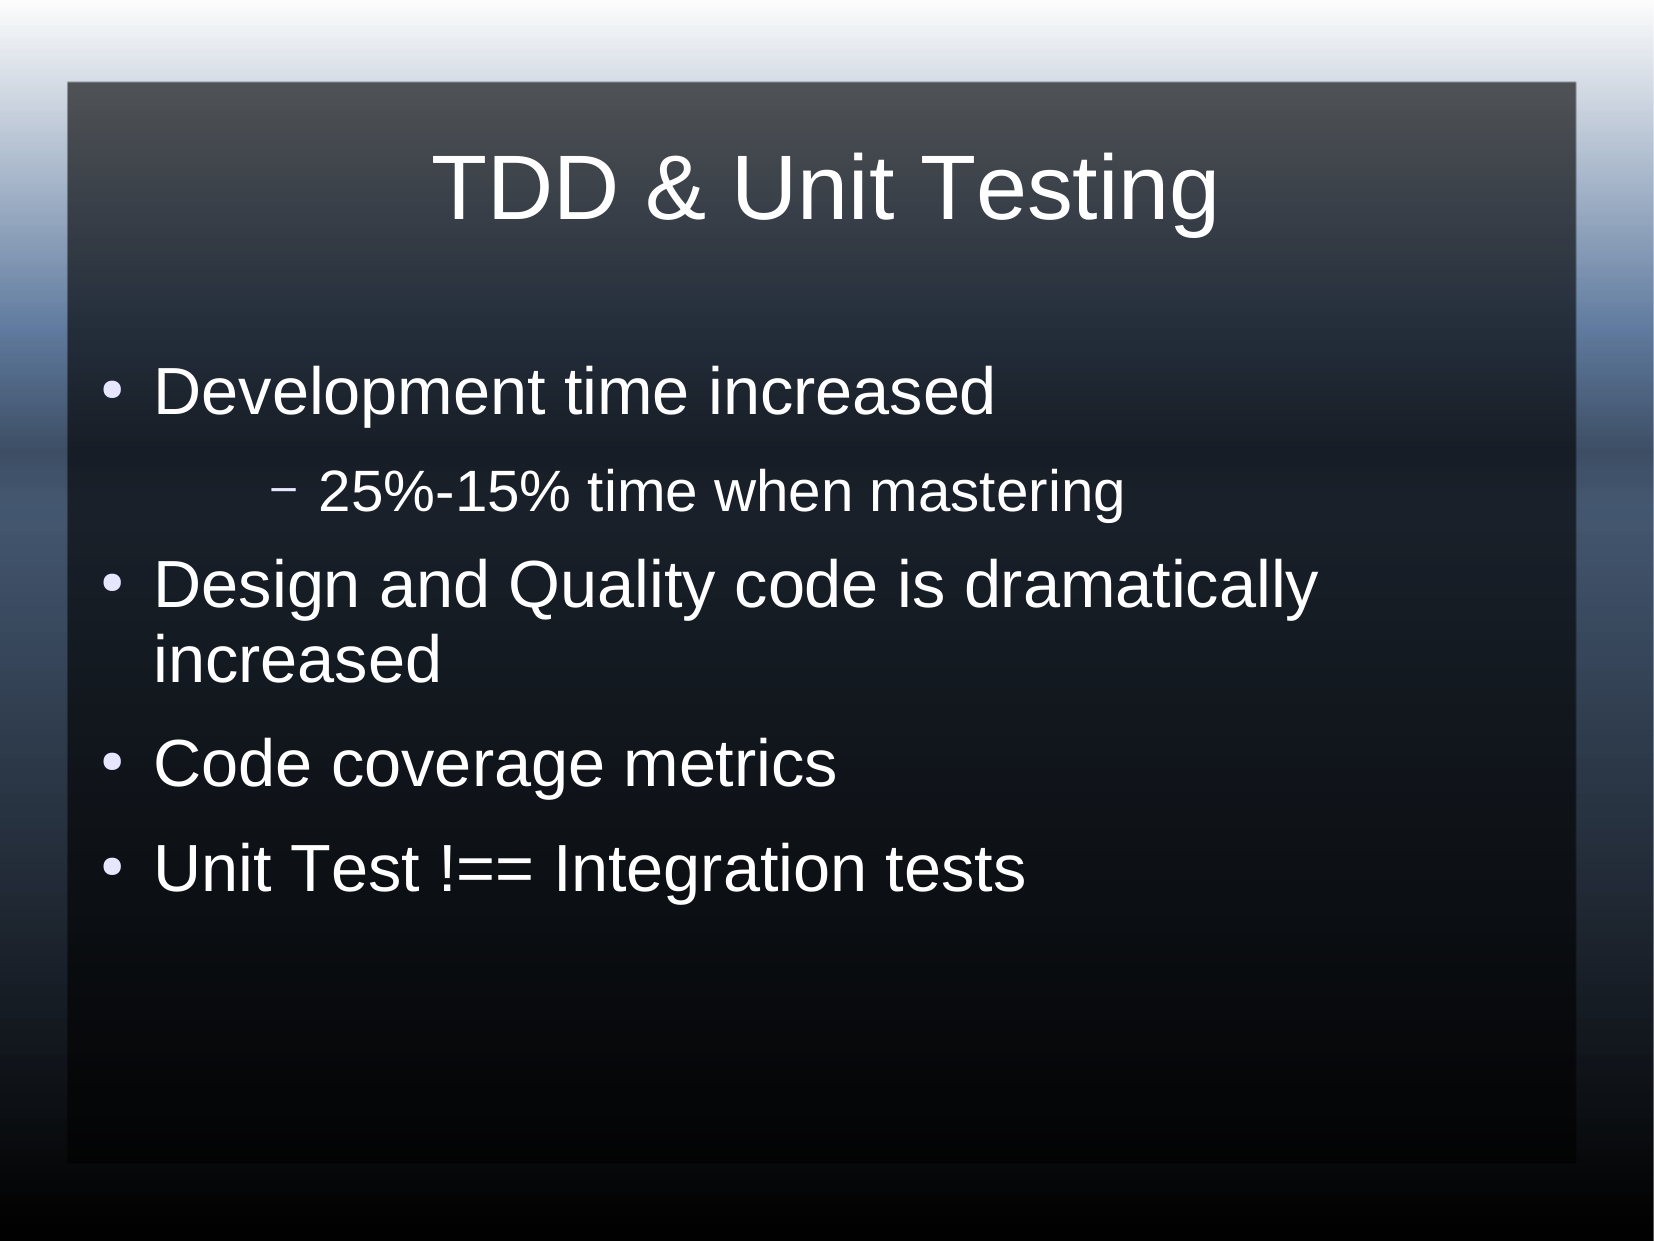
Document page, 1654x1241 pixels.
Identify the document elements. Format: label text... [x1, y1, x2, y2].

list Development time increased 25%-15% time when mastering Design and Quality code is dramatically increased Code coverage metrics Unit Test !== Integration tests [82, 354, 1571, 1059]
title TDD & Unit Testing [82, 84, 1571, 292]
picture [0, 0, 1654, 1241]
